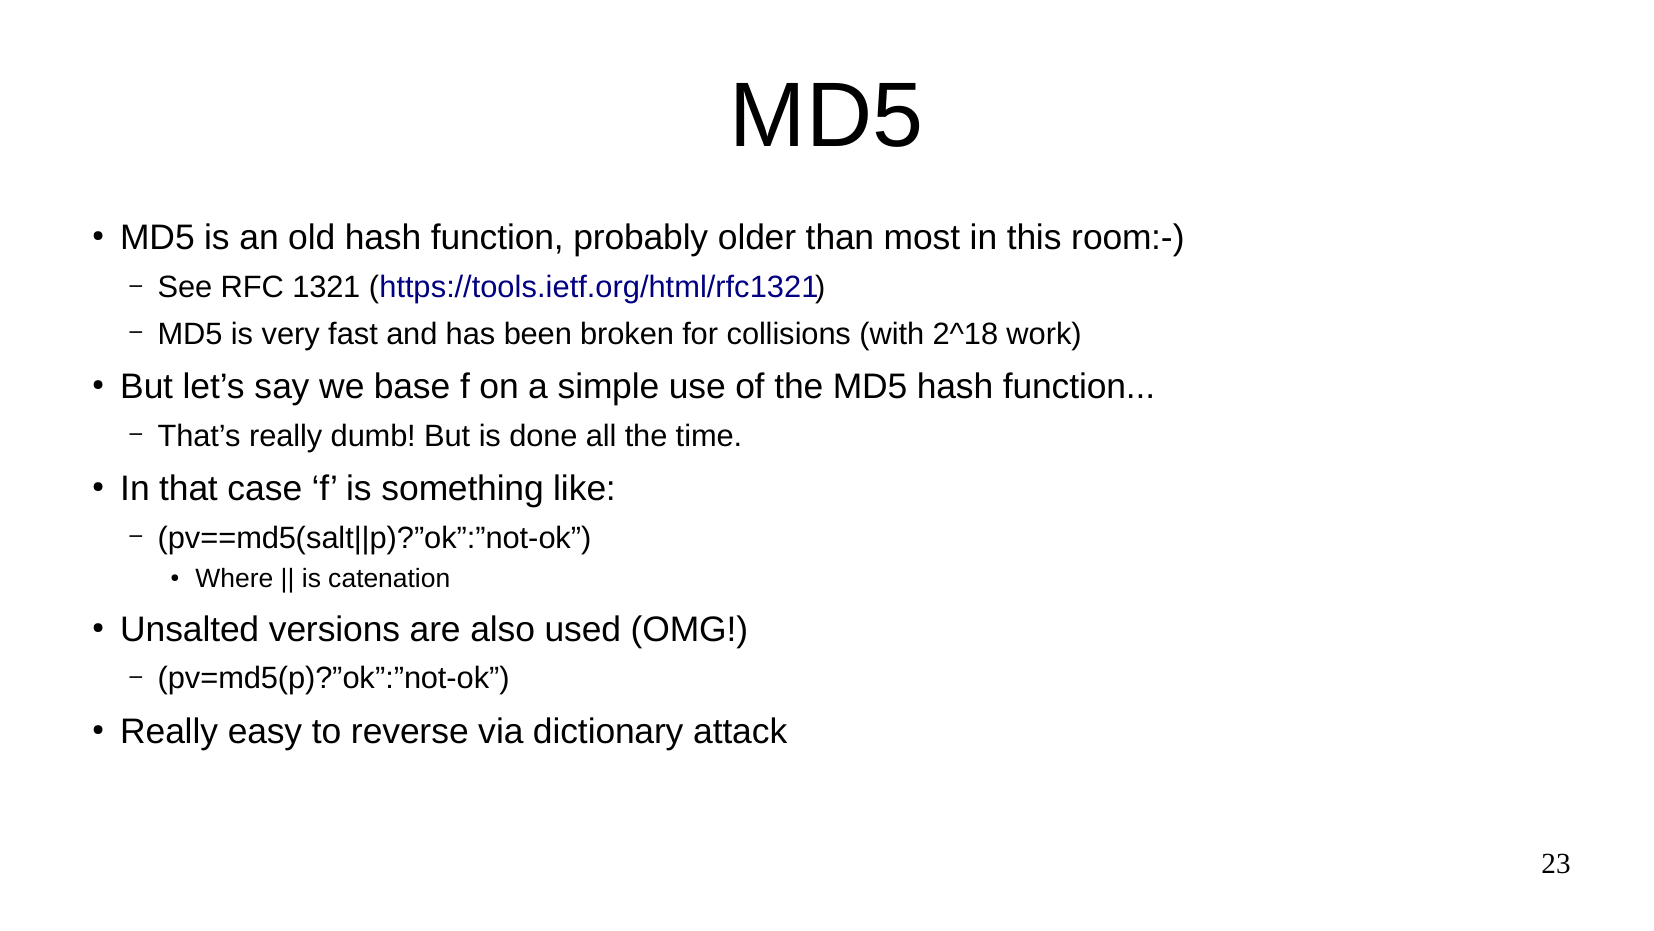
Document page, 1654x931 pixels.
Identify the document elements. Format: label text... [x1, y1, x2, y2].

title MD5 [82, 37, 1571, 193]
list MD5 is an old hash function, probably older than most in this room:-) See RFC 1321 (https://tools.ietf.org/html/rfc1321) MD5 is very fast and has been broken for collisions (with 2^18 work) But let’s say we base f on a simple use of the MD5 hash function... That’s really dumb! But is done all the time. In that case ‘f’ is something like: (pv==md5(salt||p)?”ok”:”not-ok”) Where || is catenation Unsalted versions are also used (OMG!) (pv=md5(p)?”ok”:”not-ok”) Really easy to reverse via dictionary attack [82, 217, 1571, 758]
